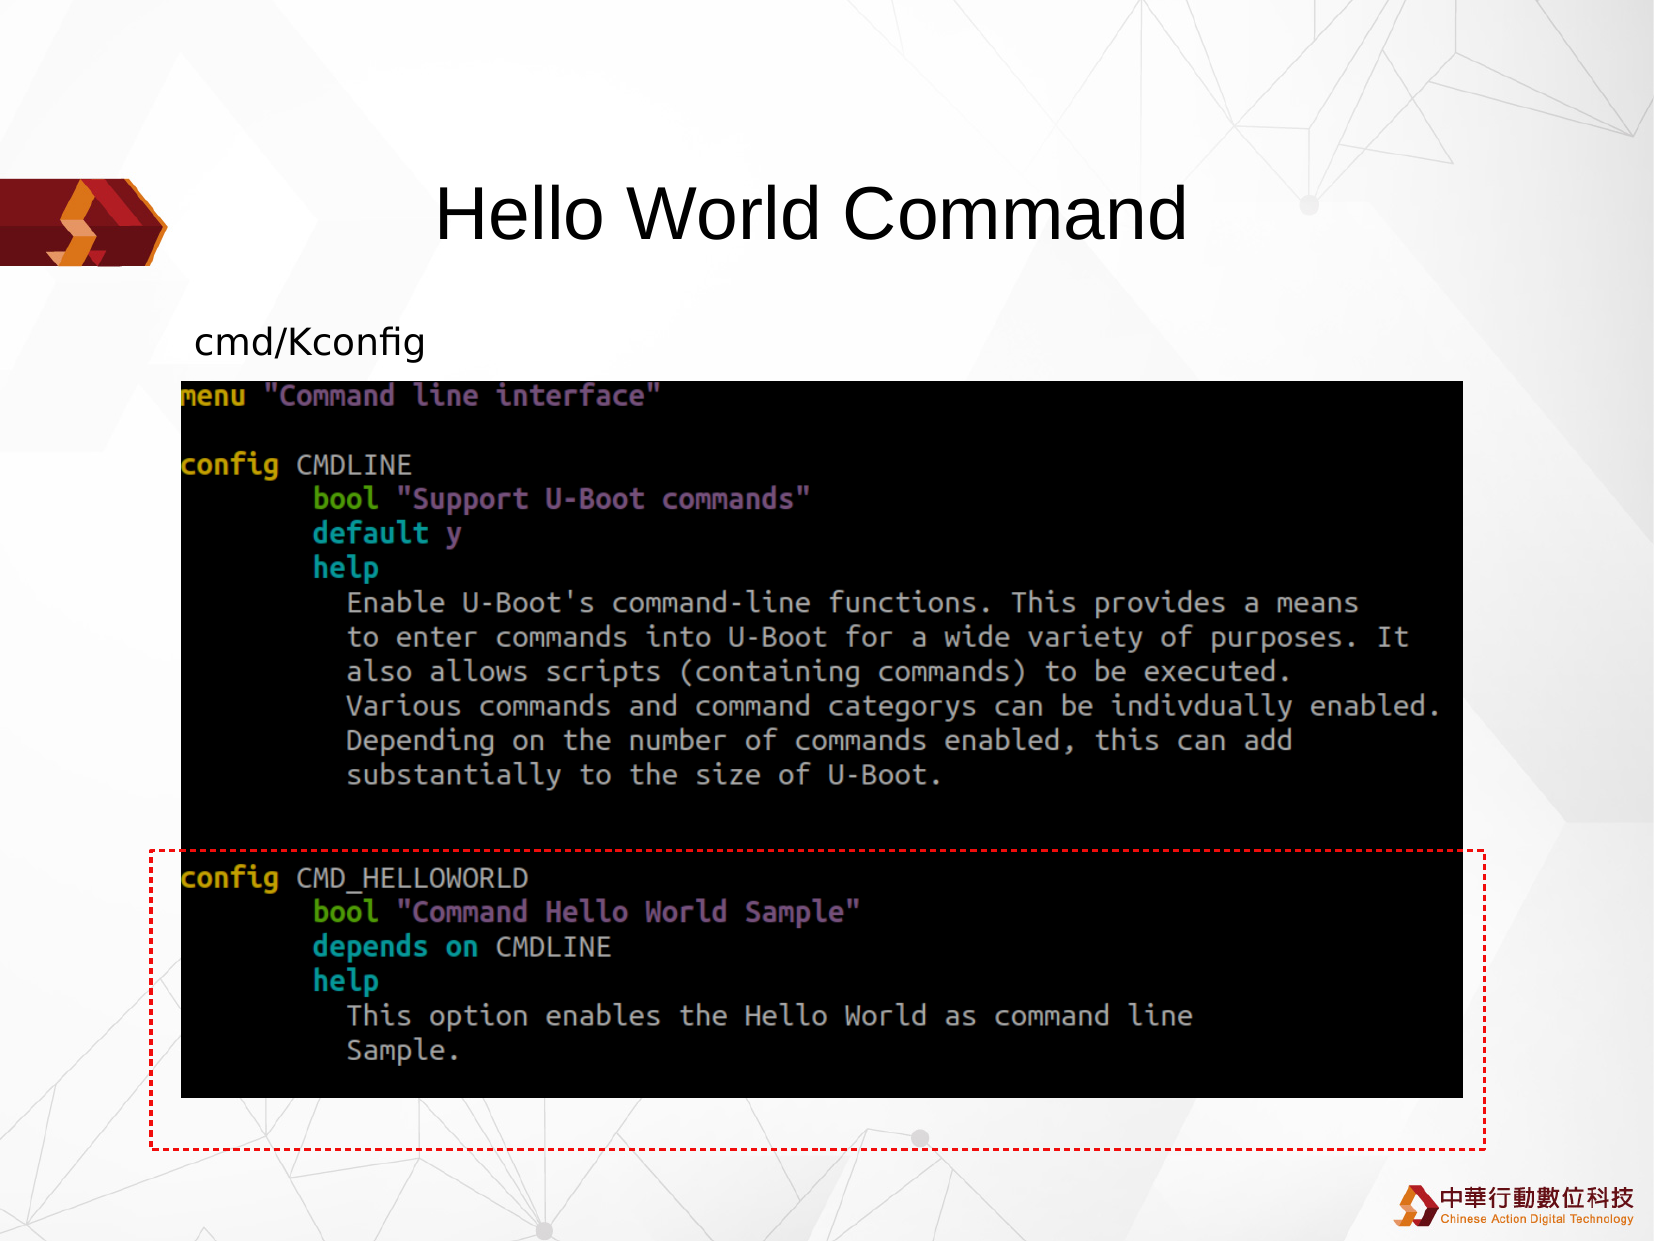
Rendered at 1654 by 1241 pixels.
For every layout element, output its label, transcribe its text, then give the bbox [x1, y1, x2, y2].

title Hello World Command [118, 129, 1506, 298]
text_box cmd/Kconfig [179, 313, 593, 372]
picture [0, 0, 1654, 1241]
